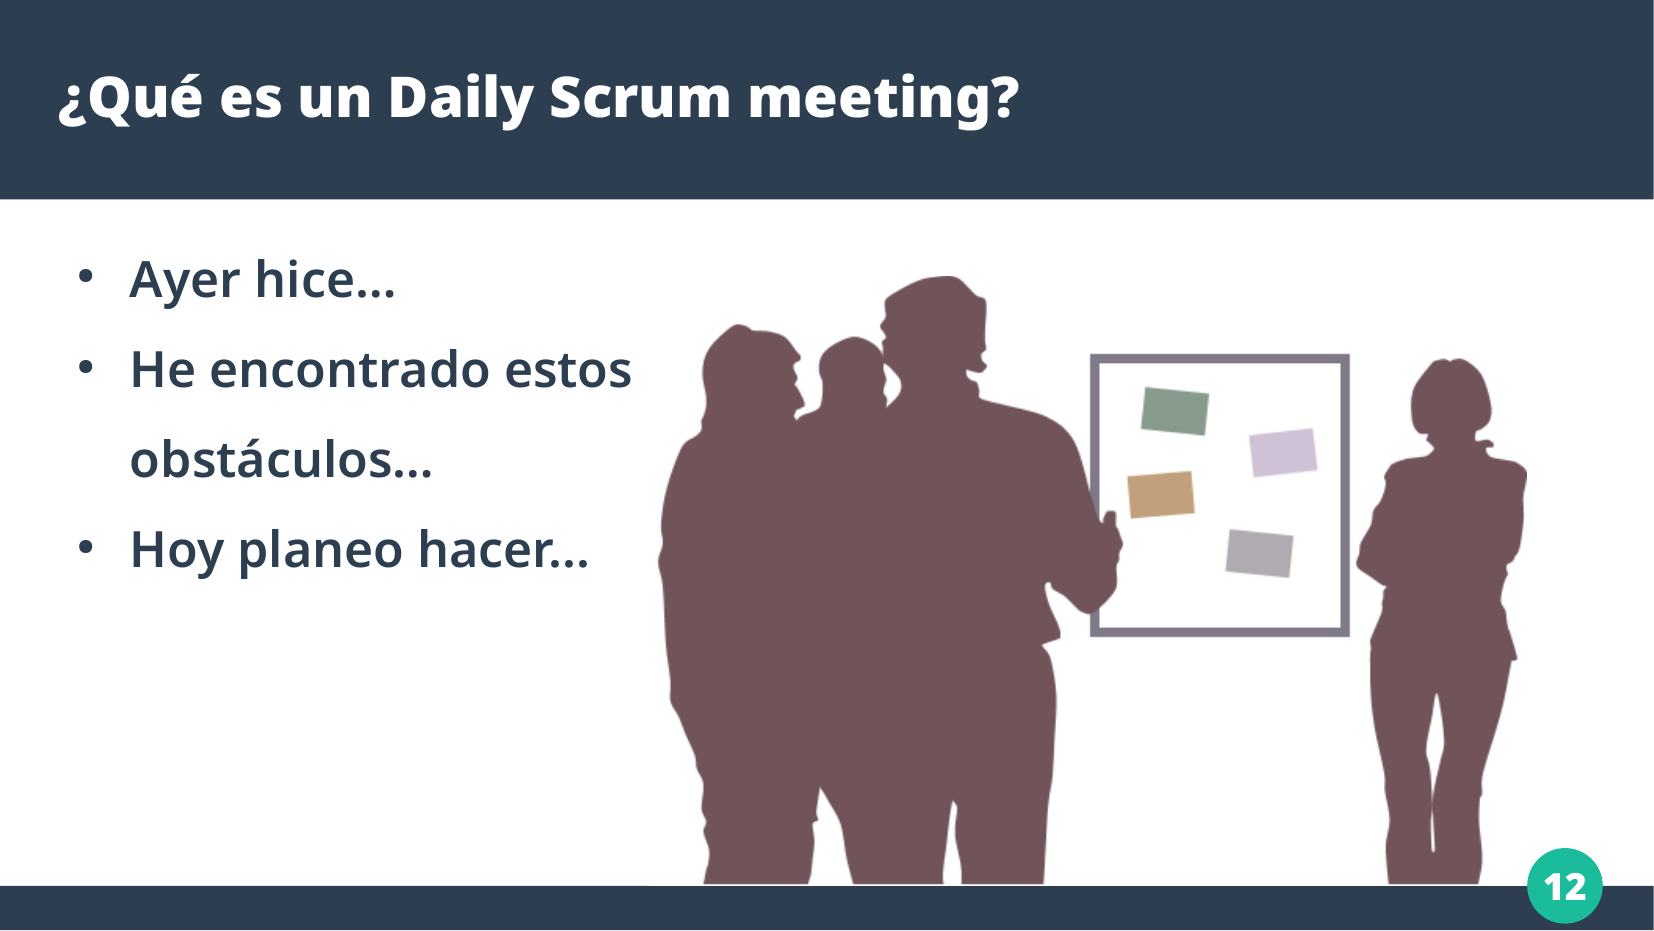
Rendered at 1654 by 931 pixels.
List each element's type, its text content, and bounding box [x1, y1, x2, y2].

picture [649, 276, 1527, 886]
title ¿Qué es un Daily Scrum meeting? [59, 37, 1595, 155]
list Ayer hice… He encontrado estos obstáculos… Hoy planeo hacer... [59, 243, 1595, 864]
